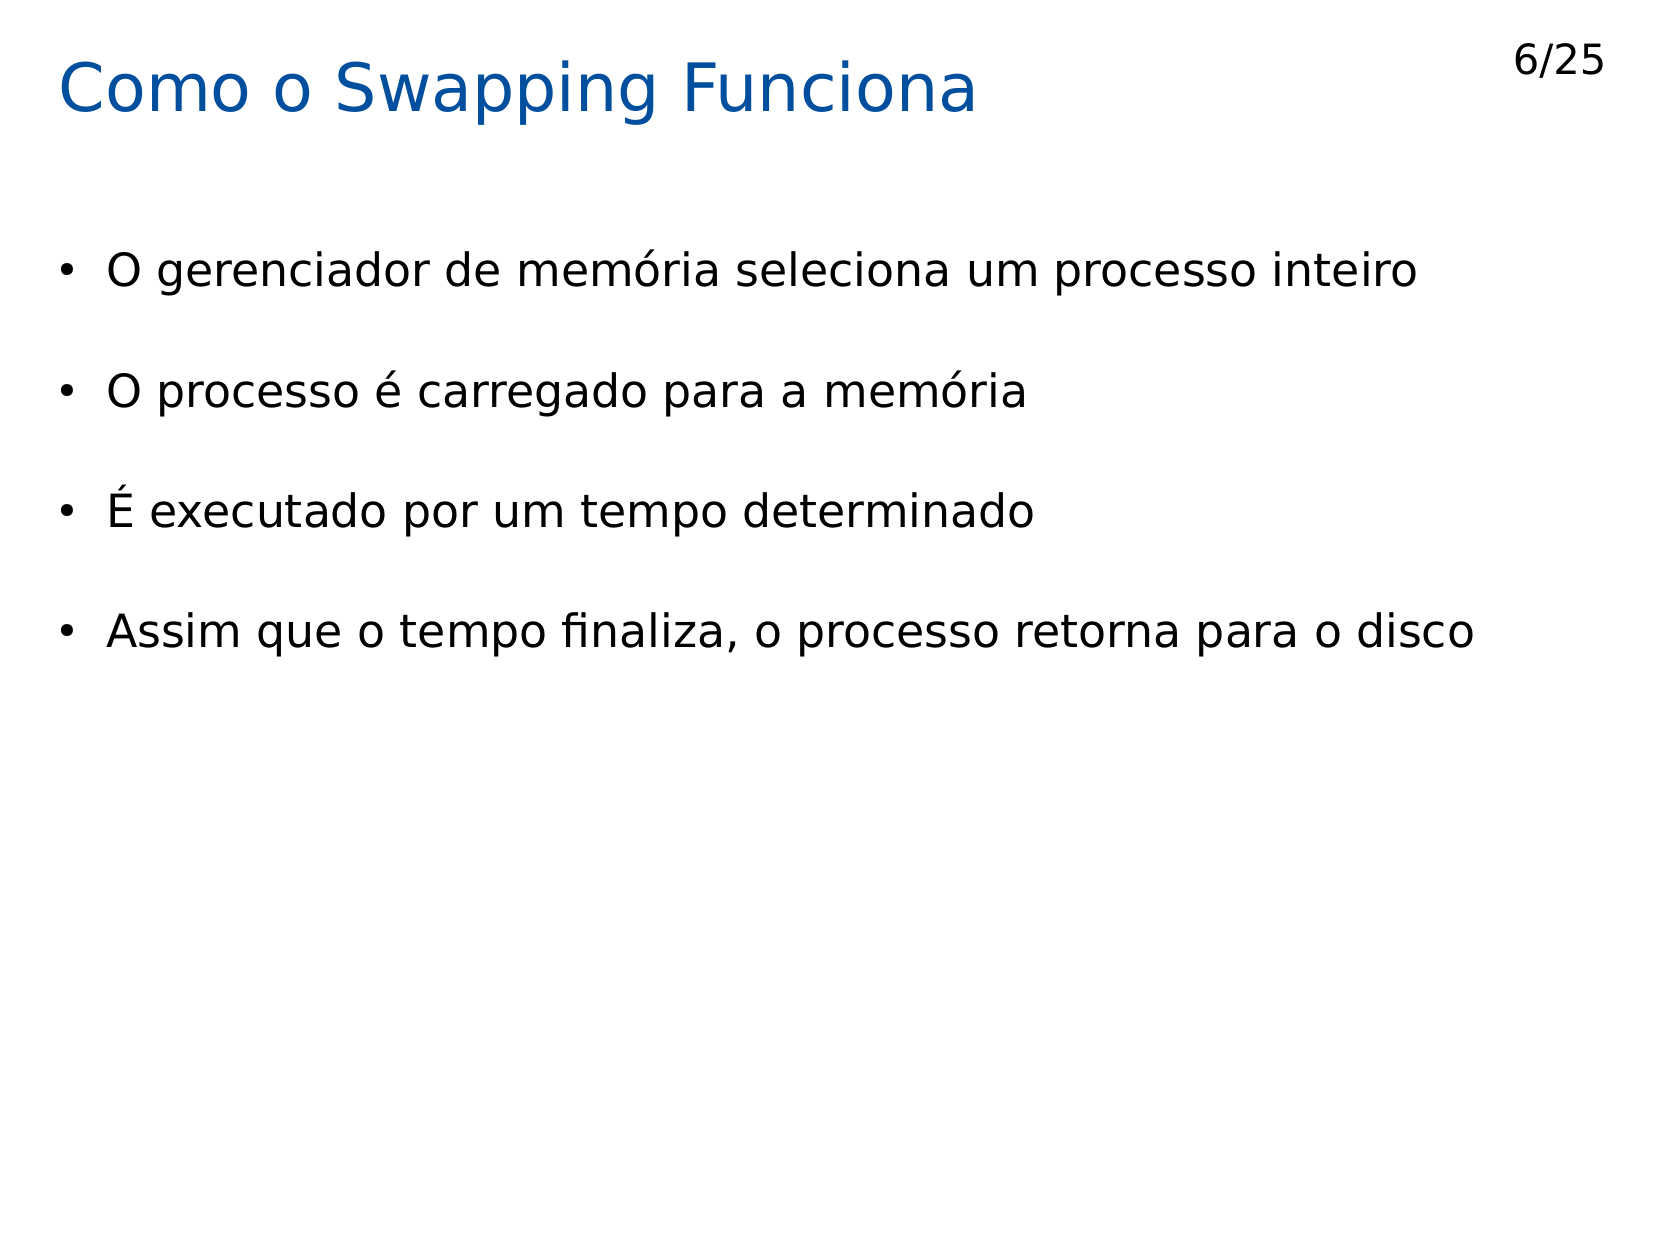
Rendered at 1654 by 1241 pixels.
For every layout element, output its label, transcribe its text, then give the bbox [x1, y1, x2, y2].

title Como o Swapping Funciona [59, 29, 1506, 148]
list O gerenciador de memória seleciona um processo inteiro O processo é carregado para a memória É executado por um tempo determinado Assim que o tempo finaliza, o processo retorna para o disco [59, 236, 1595, 1211]
